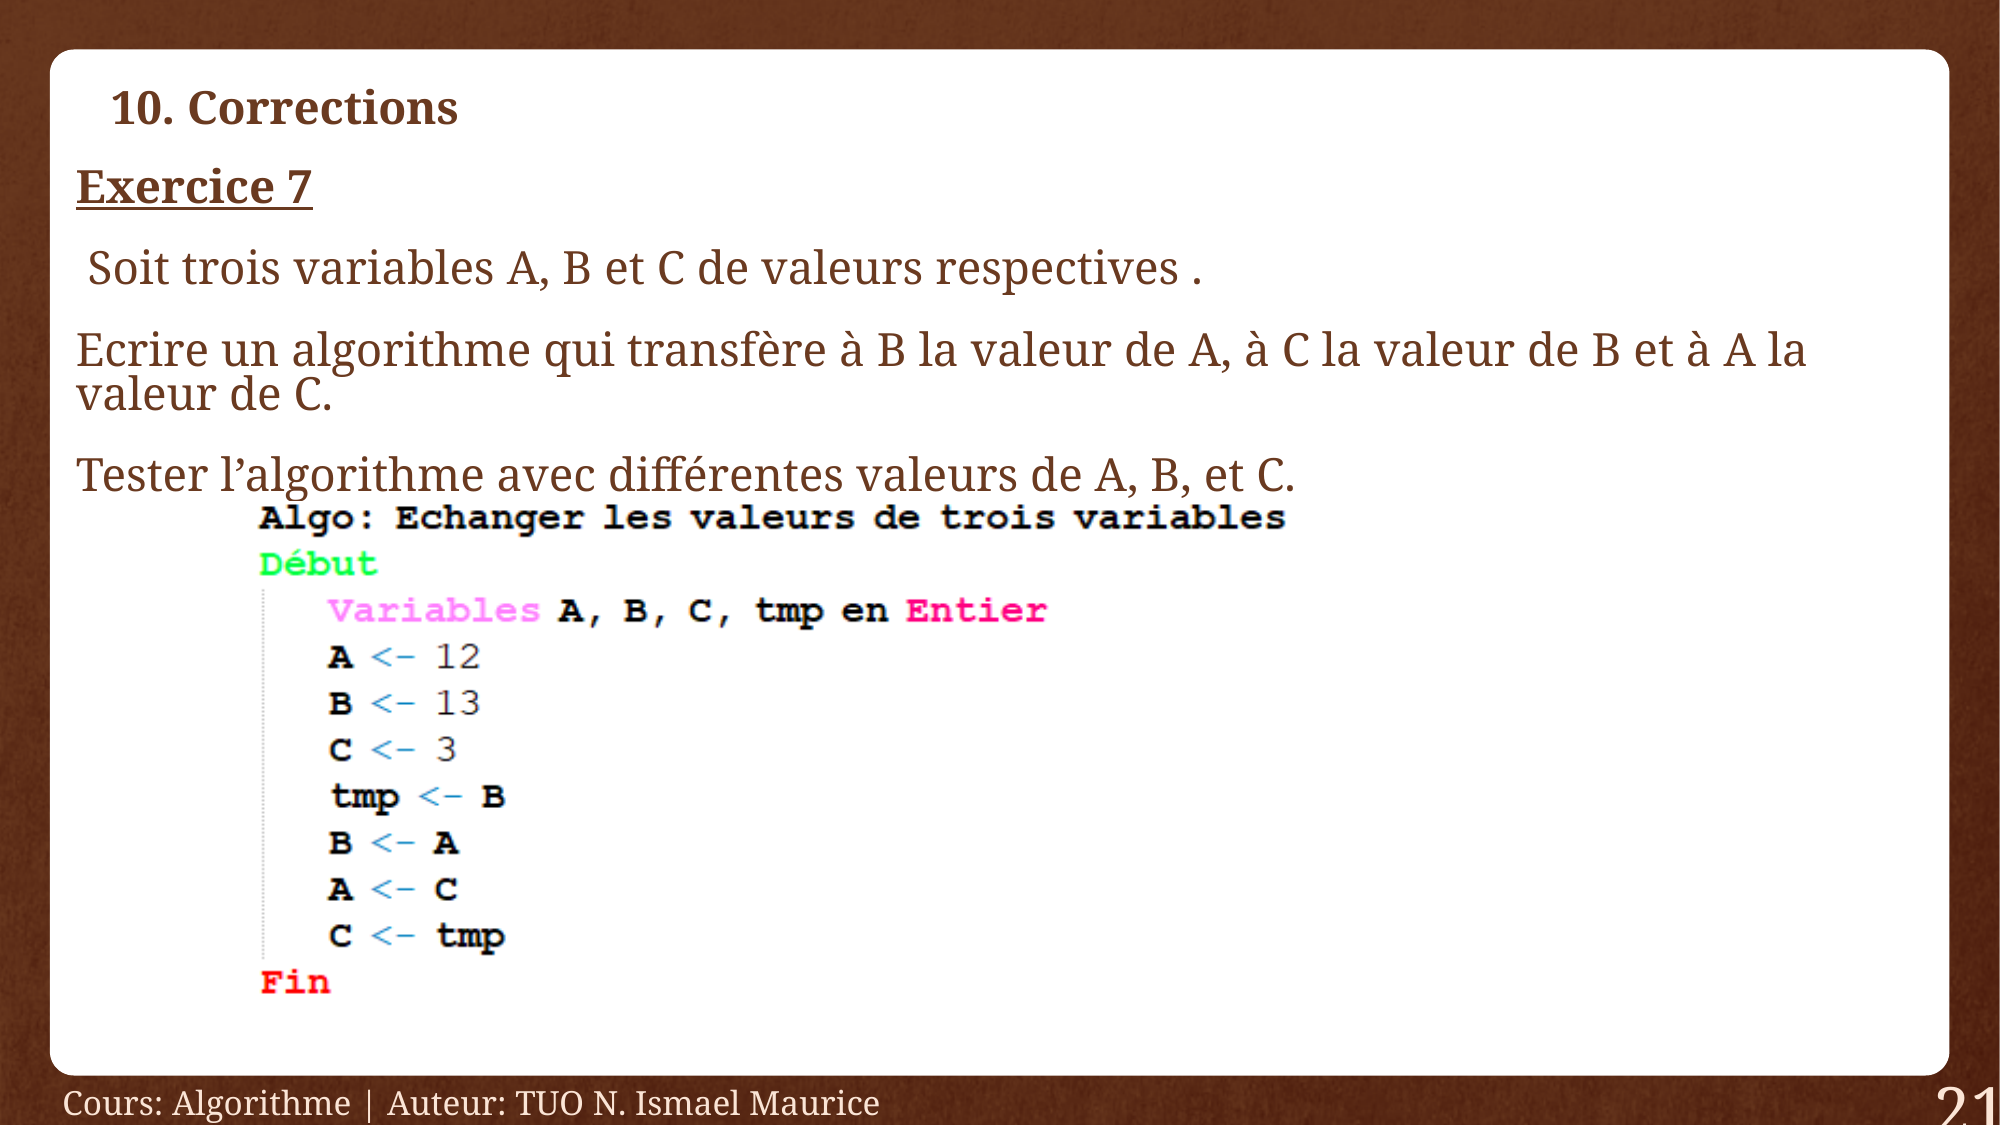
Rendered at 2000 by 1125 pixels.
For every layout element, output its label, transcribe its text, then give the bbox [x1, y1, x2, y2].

list Exercice 7 Soit trois variables A, B et C de valeurs respectives . Ecrire un algorithme qui transfère à B la valeur de A, à C la valeur de B et à A la valeur de C. Tester l’algorithme avec différentes valeurs de A, B, et C. [60, 160, 1919, 1027]
picture [254, 501, 1628, 1014]
text_box Cours: Algorithme | Auteur: TUO N. Ismael Maurice [47, 1074, 1264, 1125]
title 10. Corrections [95, 68, 1696, 142]
text_box [1918, 1061, 2000, 1112]
